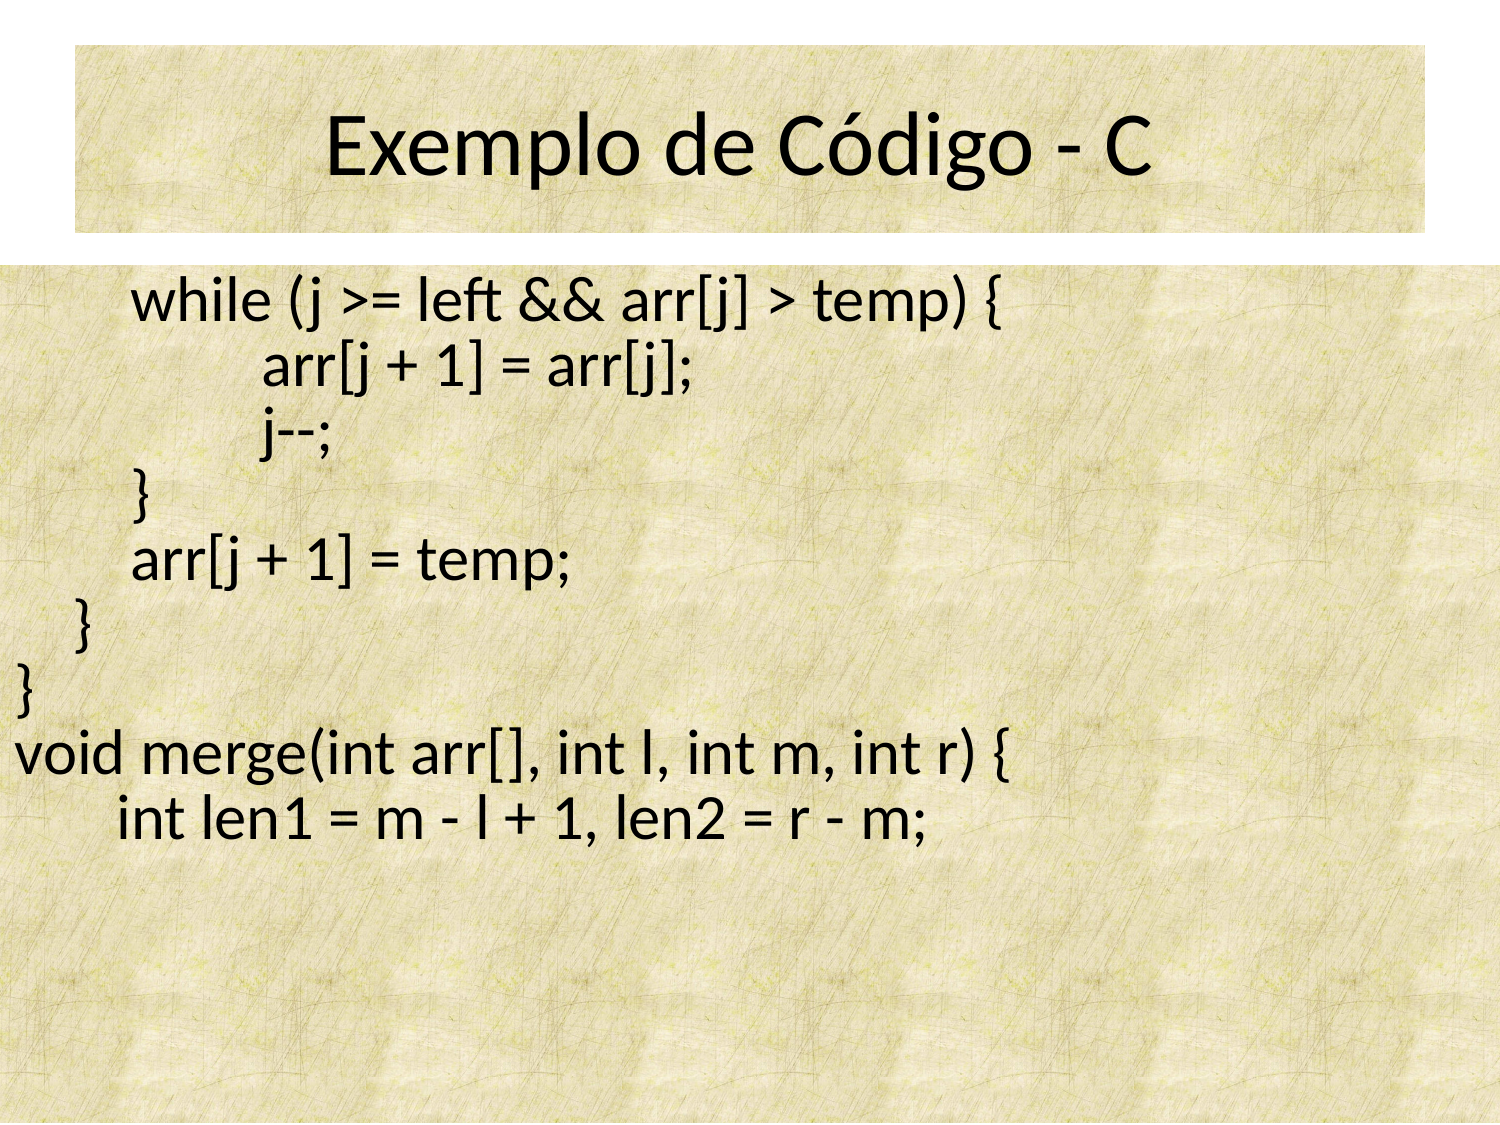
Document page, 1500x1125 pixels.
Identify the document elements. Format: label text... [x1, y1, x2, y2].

title Exemplo de Código - C [75, 45, 1425, 233]
text_box while (j >= left && arr[j] > temp) { arr[j + 1] = arr[j]; j--; } arr[j + 1] = temp; } } void merge(int arr[], int l, int m, int r) { int len1 = m - l + 1, len2 = r - m; [0, 265, 1500, 1123]
